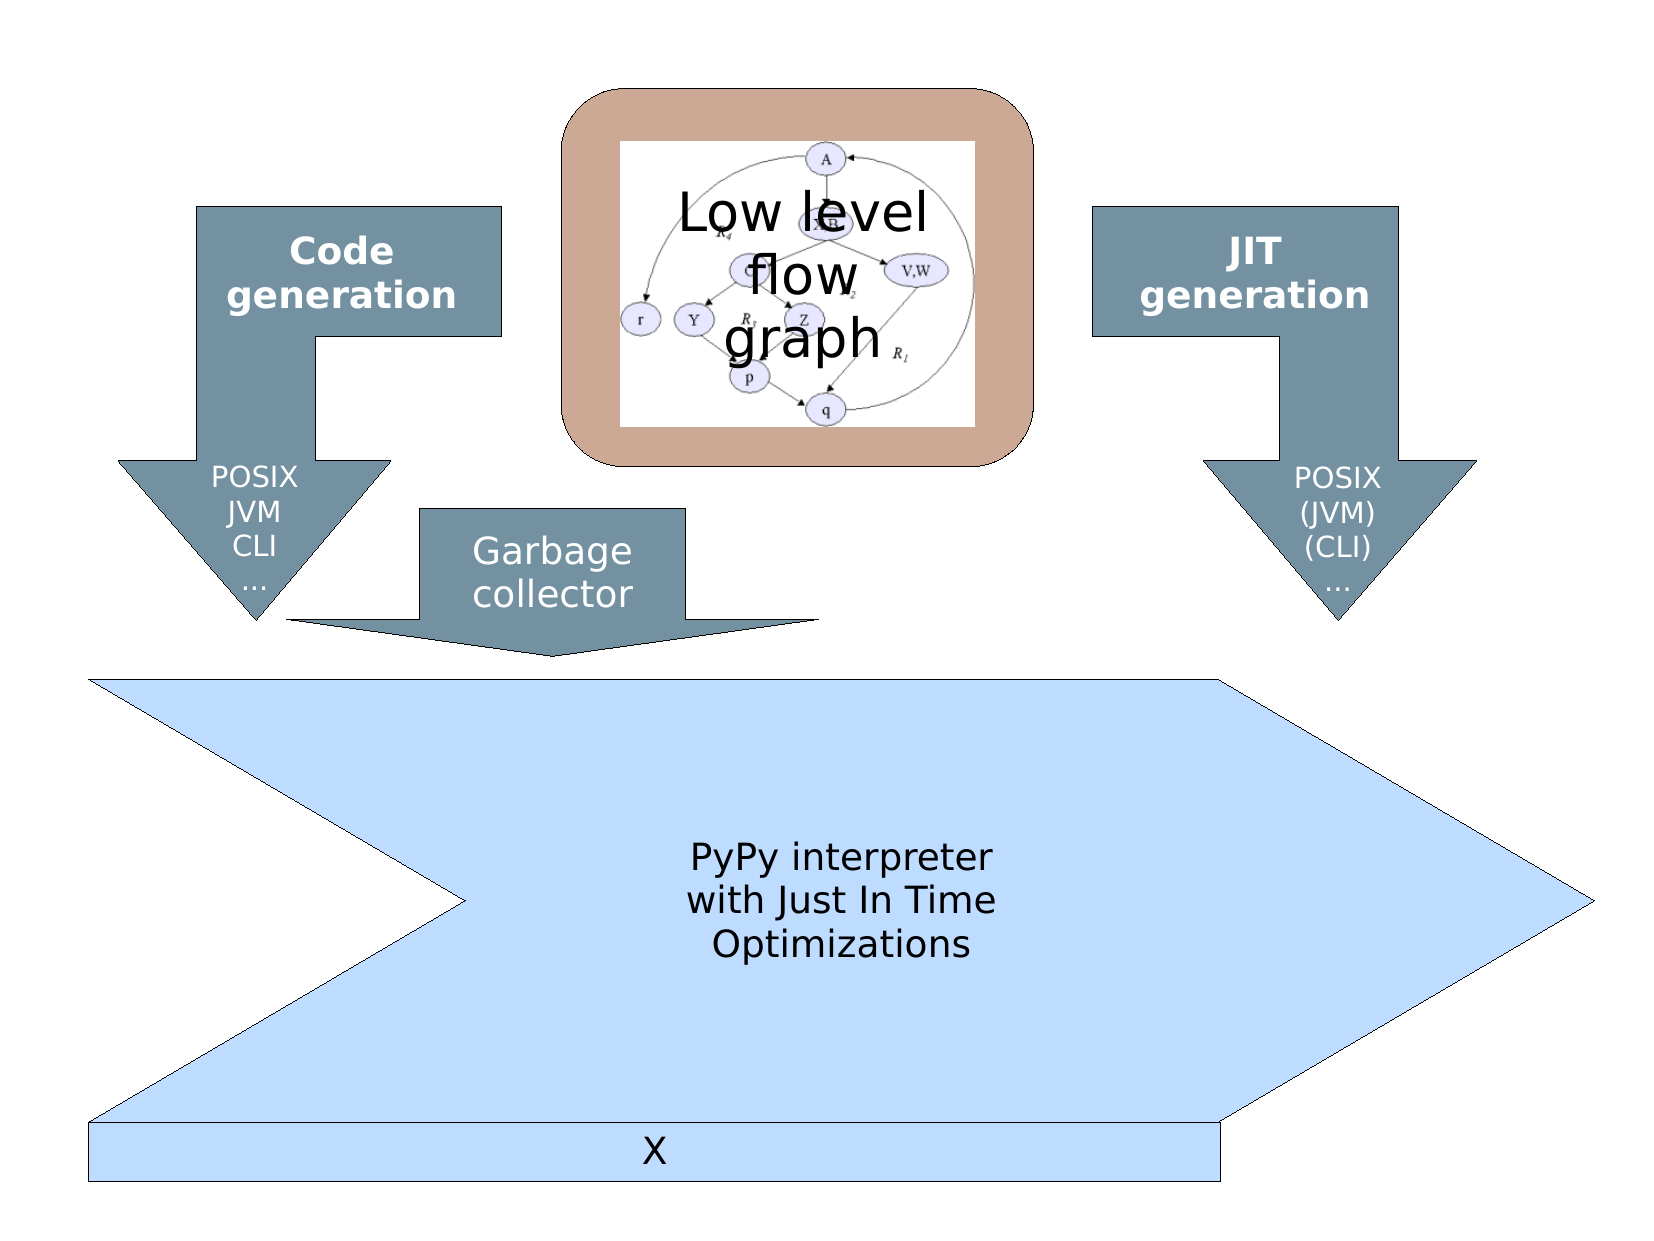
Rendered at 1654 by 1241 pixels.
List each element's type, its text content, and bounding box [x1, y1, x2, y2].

text_box Code generation [211, 222, 473, 325]
text_box PyPy interpreter with Just In Time Optimizations [88, 679, 1595, 1122]
text_box [118, 460, 196, 551]
text_box Garbage collector [286, 508, 819, 657]
text_box Low level flow graph [662, 174, 945, 378]
text_box [1092, 206, 1477, 553]
picture [620, 141, 975, 427]
text_box POSIX (JVM) (CLI) ... [1279, 454, 1397, 607]
text_box [196, 206, 502, 552]
text_box X [88, 1122, 1221, 1182]
text_box [1327, 607, 1350, 621]
text_box [243, 606, 269, 621]
text_box JIT generation [1124, 222, 1386, 325]
text_box [1203, 460, 1279, 550]
text_box [561, 88, 1034, 467]
text_box POSIX JVM CLI ... [196, 453, 314, 606]
